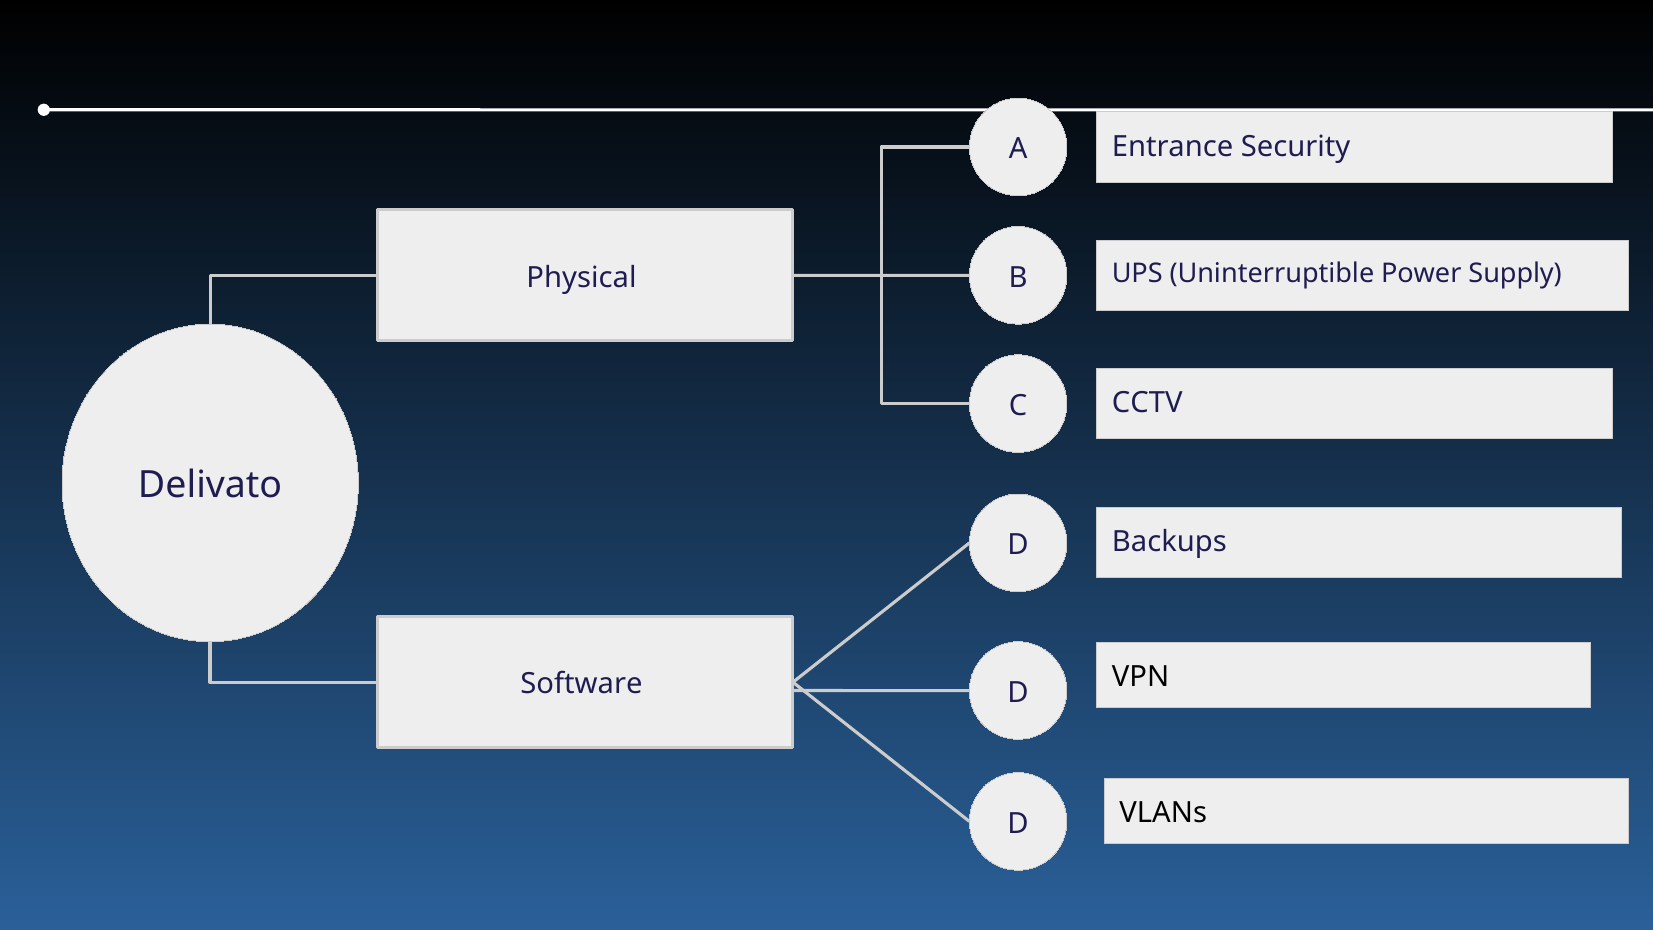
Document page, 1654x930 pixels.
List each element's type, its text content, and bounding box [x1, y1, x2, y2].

list UPS (Uninterruptible Power Supply) [1096, 240, 1629, 311]
text_box D [969, 772, 1067, 871]
list Entrance Security [1096, 111, 1613, 183]
text_box VPN [1096, 642, 1591, 708]
text_box Software [377, 616, 793, 748]
text_box [792, 542, 970, 822]
text_box VLANs [1104, 778, 1629, 844]
text_box D [969, 641, 1067, 740]
text_box D [969, 494, 1067, 592]
text_box C [969, 354, 1067, 453]
text_box Physical [377, 209, 793, 341]
text_box Delivato [62, 324, 359, 642]
list CCTV [1096, 368, 1613, 439]
list Backups [1096, 507, 1622, 578]
text_box B [969, 226, 1067, 325]
text_box A [969, 98, 1067, 196]
